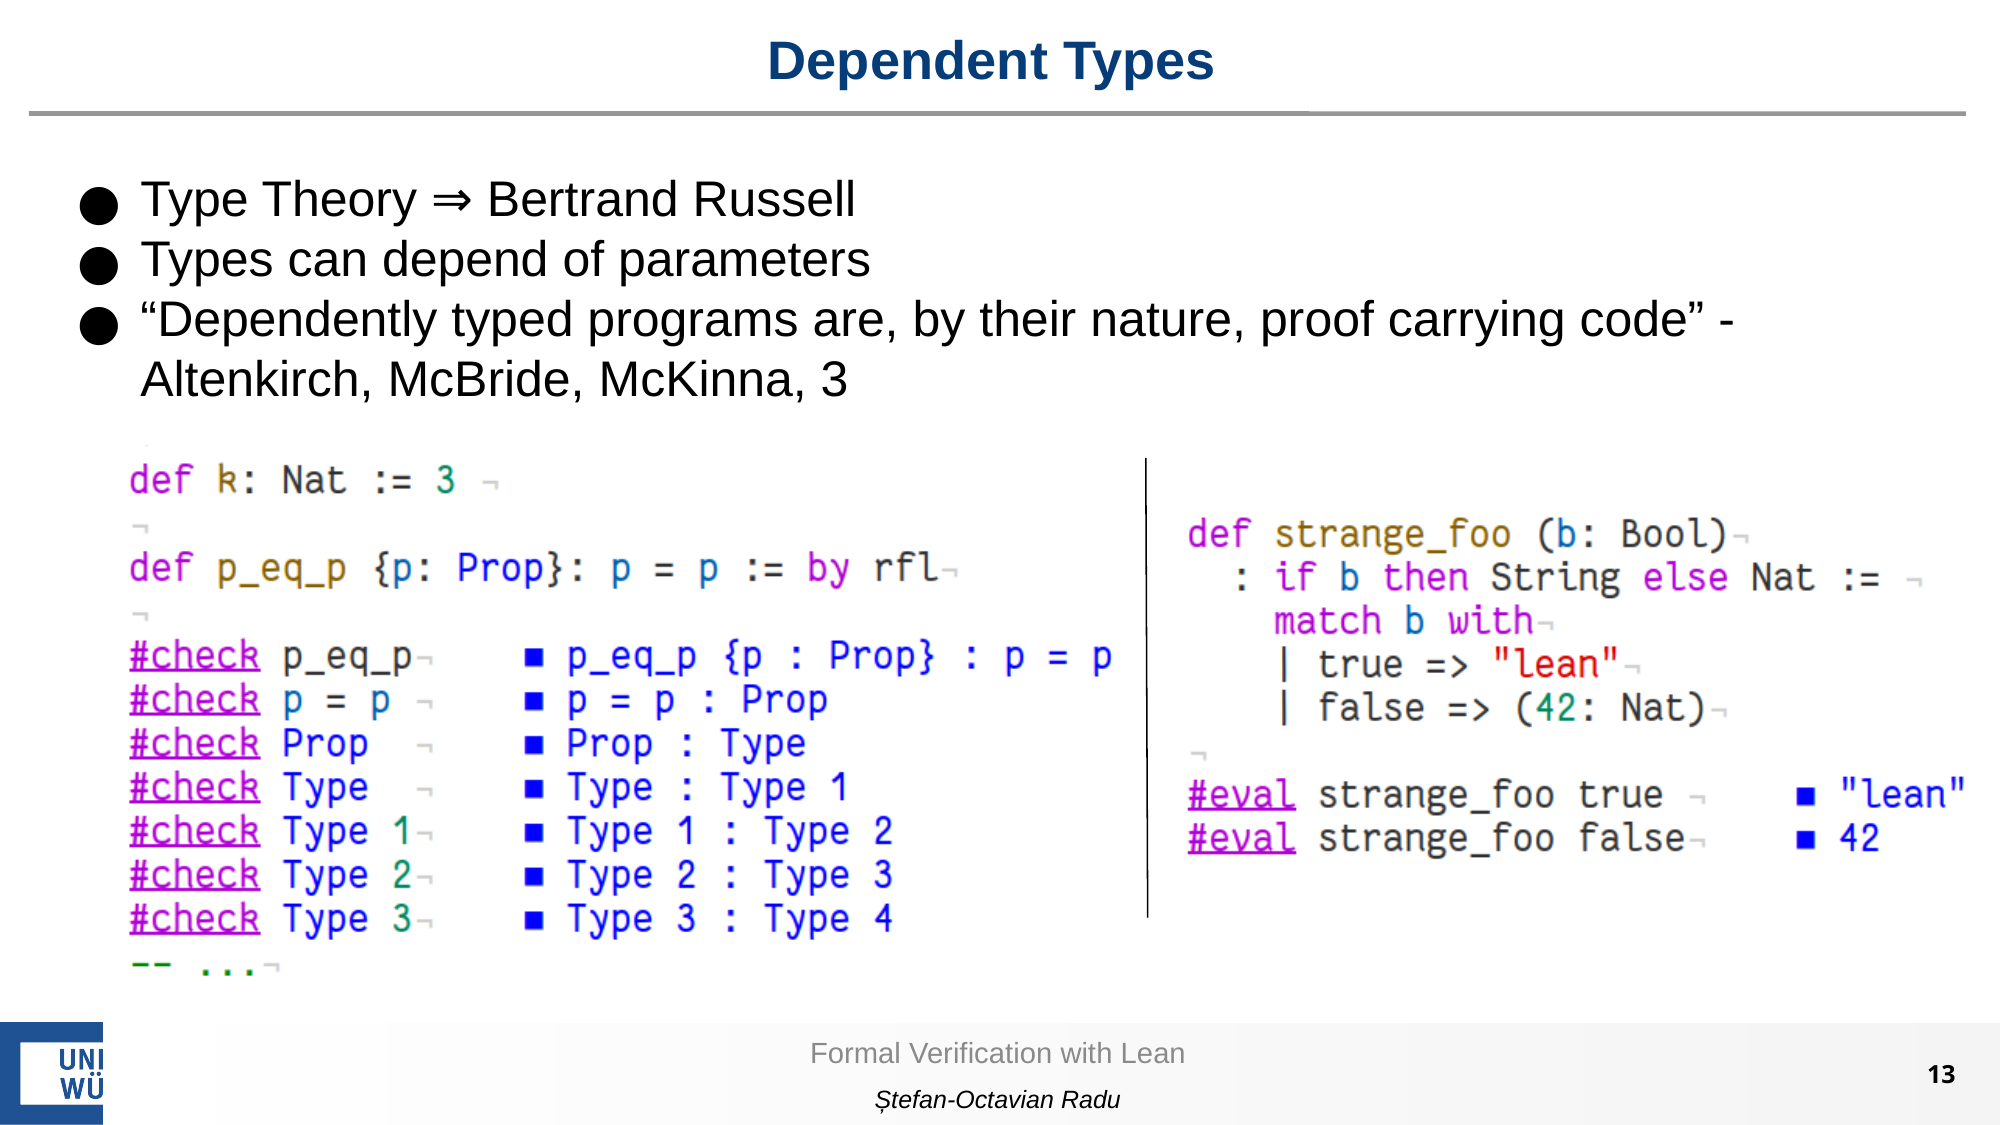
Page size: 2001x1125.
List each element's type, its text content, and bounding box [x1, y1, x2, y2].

title Dependent Types [118, 4, 1867, 111]
picture [1185, 507, 1975, 871]
picture [0, 1022, 103, 1125]
text_box Type Theory ⇒ Bertrand Russell Types can depend of parameters “Dependently typed programs are, by their nature, proof carrying code” - Altenkirch, McBride, McKinna, 3 [50, 151, 1909, 457]
picture [125, 445, 1161, 1001]
